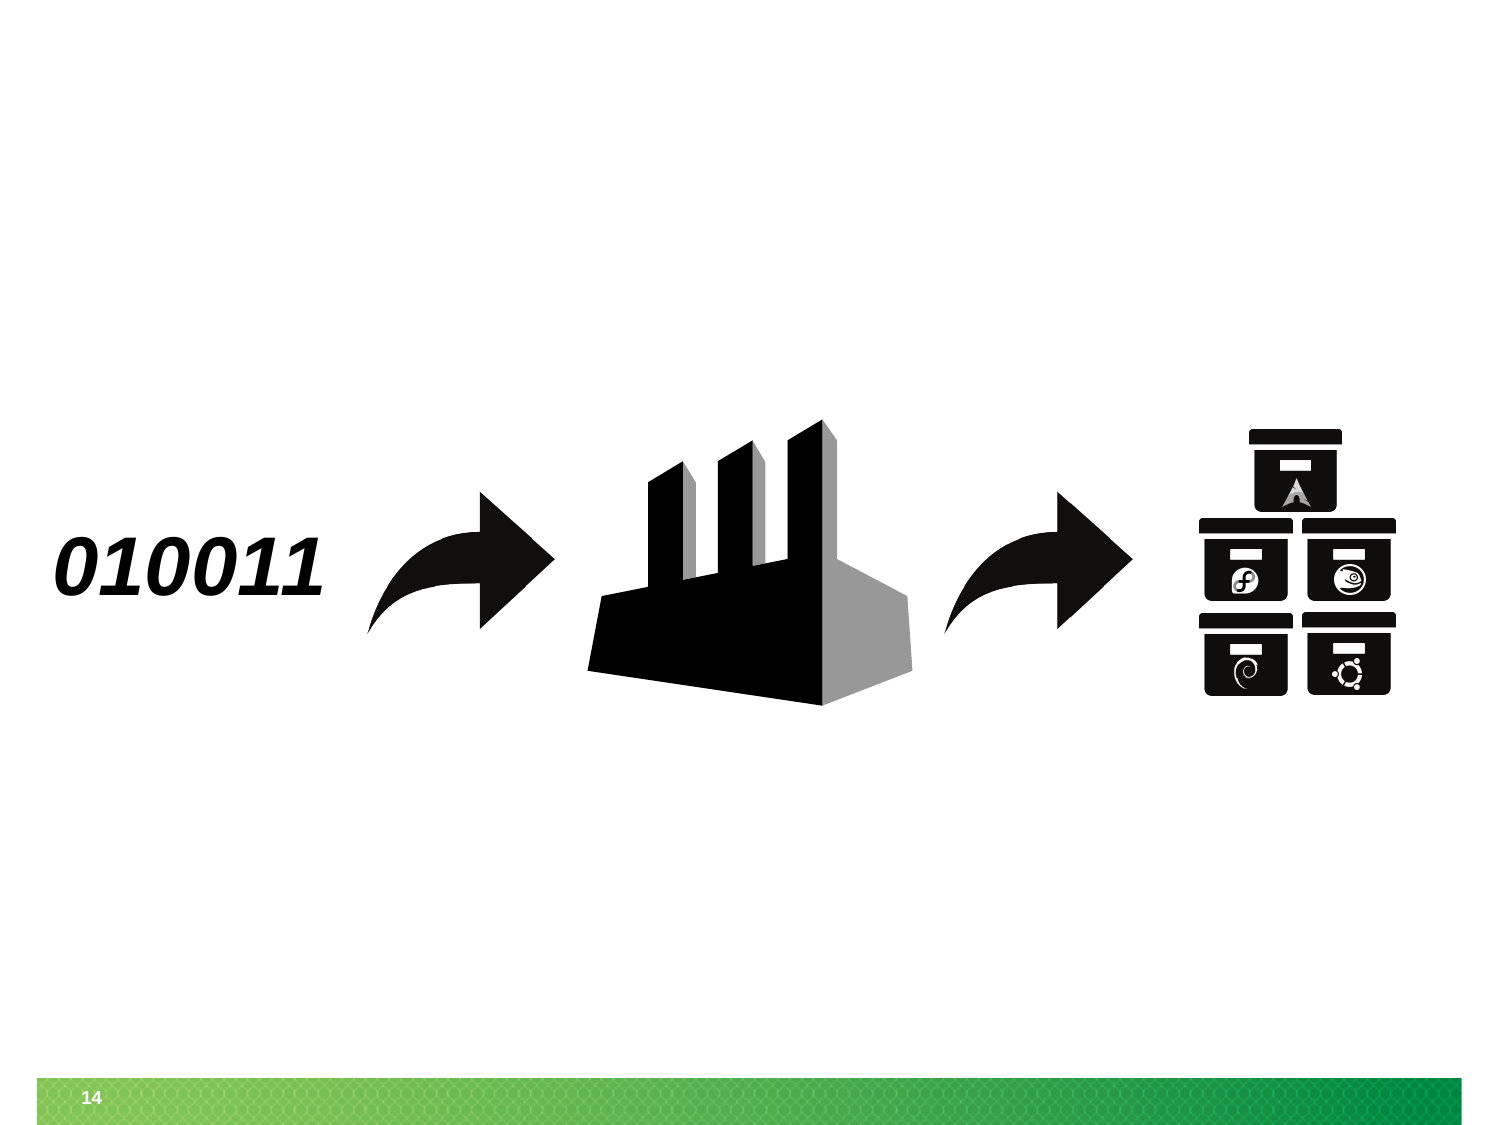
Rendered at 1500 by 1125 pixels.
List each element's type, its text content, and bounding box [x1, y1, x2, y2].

picture [1302, 612, 1396, 695]
picture [36, 1078, 1462, 1125]
picture [367, 491, 555, 634]
picture [944, 491, 1133, 634]
picture [1199, 518, 1293, 601]
text_box 010011 [52, 515, 331, 610]
picture [577, 409, 923, 716]
picture [1249, 429, 1342, 512]
picture [1302, 518, 1396, 601]
picture [1199, 613, 1293, 696]
